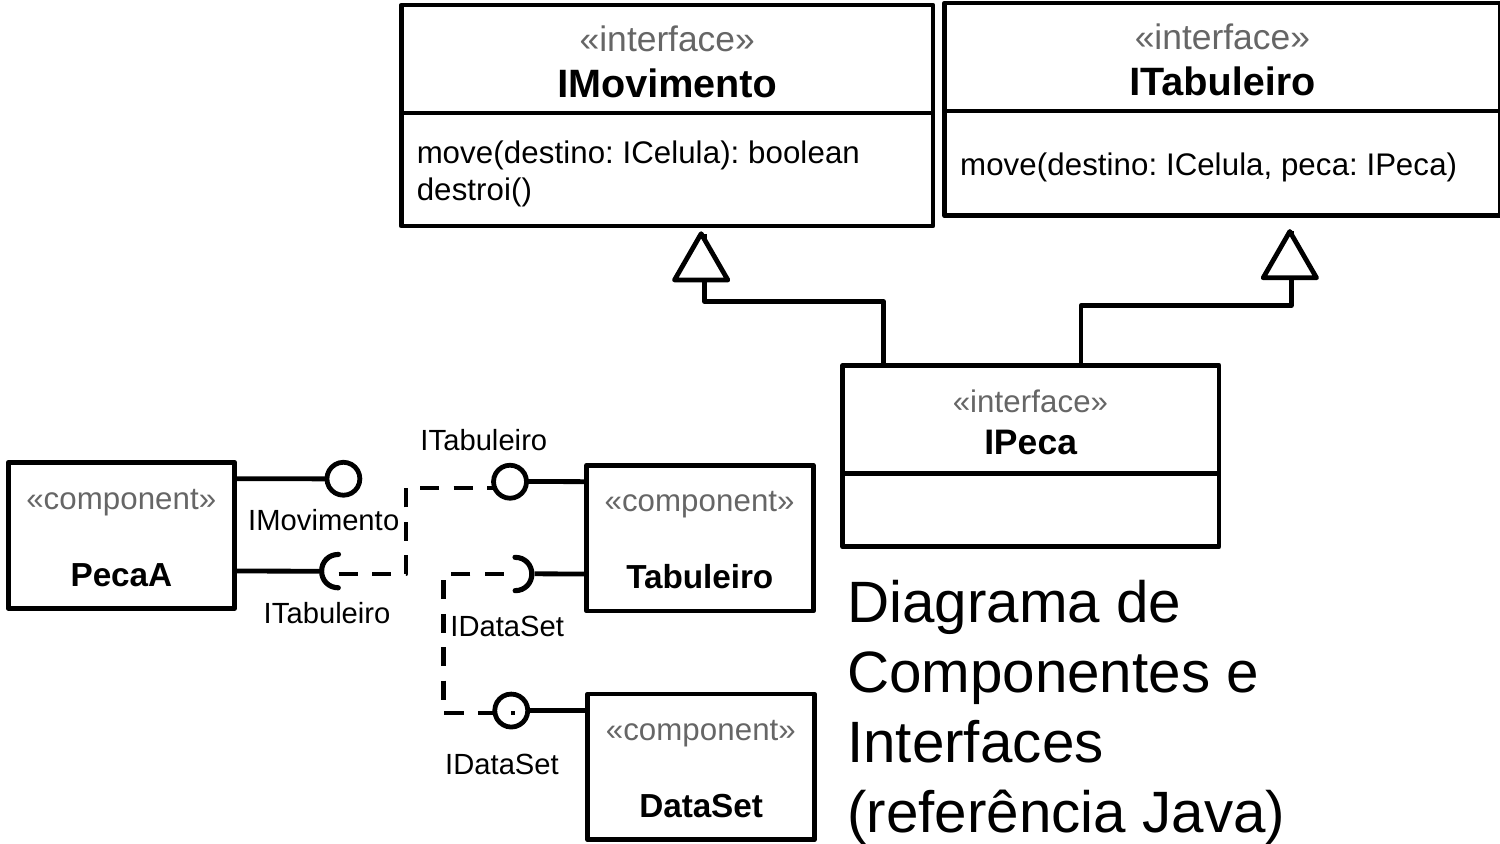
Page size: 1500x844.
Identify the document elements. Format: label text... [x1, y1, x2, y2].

text_box [494, 694, 528, 728]
text_box ITabuleiro [406, 414, 587, 461]
text_box move(destino: ICelula, peca: IPeca) [944, 110, 1500, 216]
text_box ITabuleiro [250, 587, 438, 638]
text_box IMovimento [234, 494, 441, 543]
text_box [674, 233, 728, 280]
text_box «interface» IPeca [842, 365, 1220, 473]
title Diagrama de Componentes e Interfaces (referência Java) [832, 548, 1500, 834]
text_box «interface» IMovimento [401, 5, 934, 113]
text_box move(destino: ICelula): boolean destroi() [401, 113, 934, 227]
text_box [321, 554, 339, 587]
text_box [514, 557, 533, 591]
text_box IDataSet [431, 739, 603, 786]
text_box [327, 462, 360, 494]
text_box [493, 465, 527, 499]
text_box «component» DataSet [587, 693, 815, 840]
text_box «component» Tabuleiro [586, 465, 814, 612]
text_box [1263, 231, 1317, 278]
text_box IDataSet [437, 601, 608, 650]
text_box «component» PecaA [8, 462, 235, 609]
text_box «interface» ITabuleiro [944, 2, 1500, 110]
text_box [842, 473, 1220, 547]
